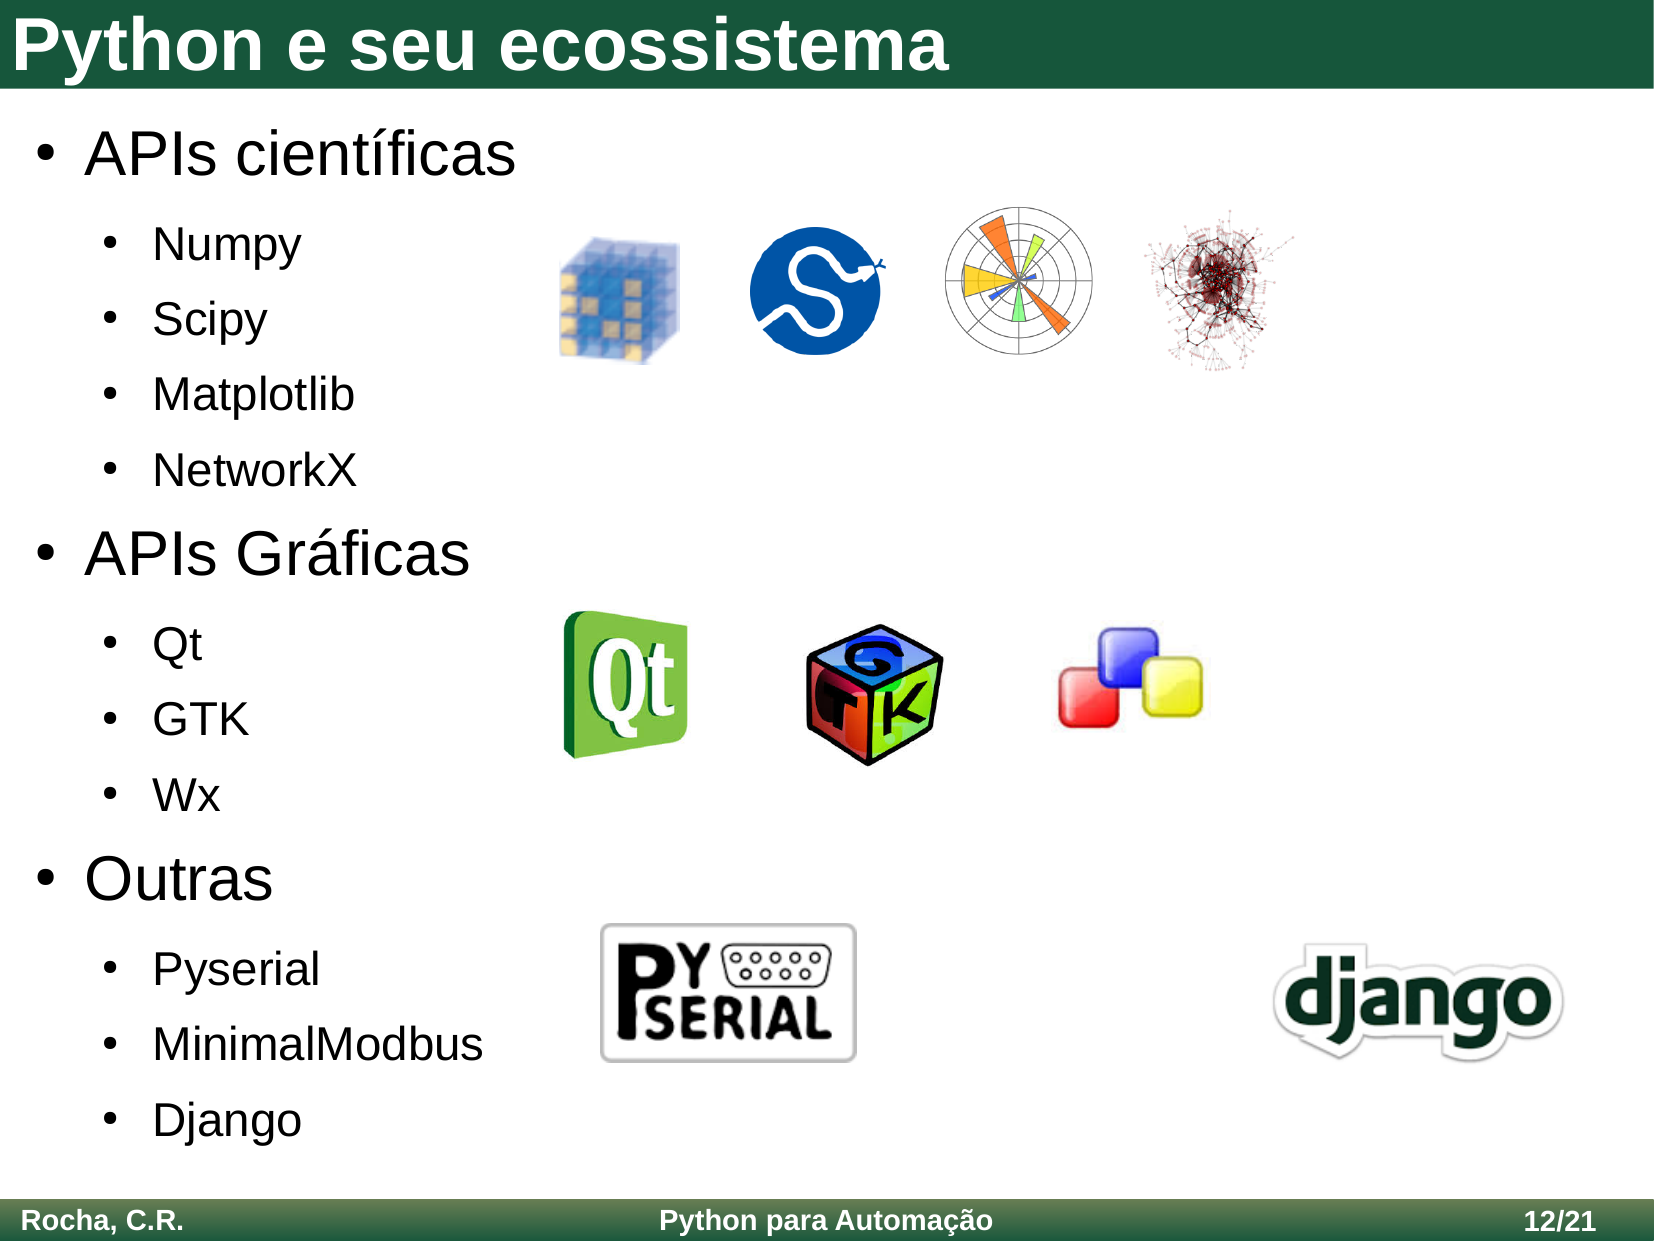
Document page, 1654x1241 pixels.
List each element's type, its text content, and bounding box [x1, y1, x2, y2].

picture [802, 620, 945, 768]
picture [600, 923, 857, 1063]
picture [944, 206, 1093, 355]
picture [559, 236, 680, 365]
title Python e seu ecossistema [11, 0, 1625, 89]
picture [1138, 206, 1300, 373]
picture [750, 227, 886, 355]
list APIs científicas Numpy Scipy Matplotlib NetworkX APIs Gráficas Qt GTK Wx Outras Pyserial MinimalModbus Django [17, 118, 1625, 1152]
picture [544, 603, 709, 768]
picture [1242, 826, 1595, 1179]
picture [1051, 620, 1211, 736]
